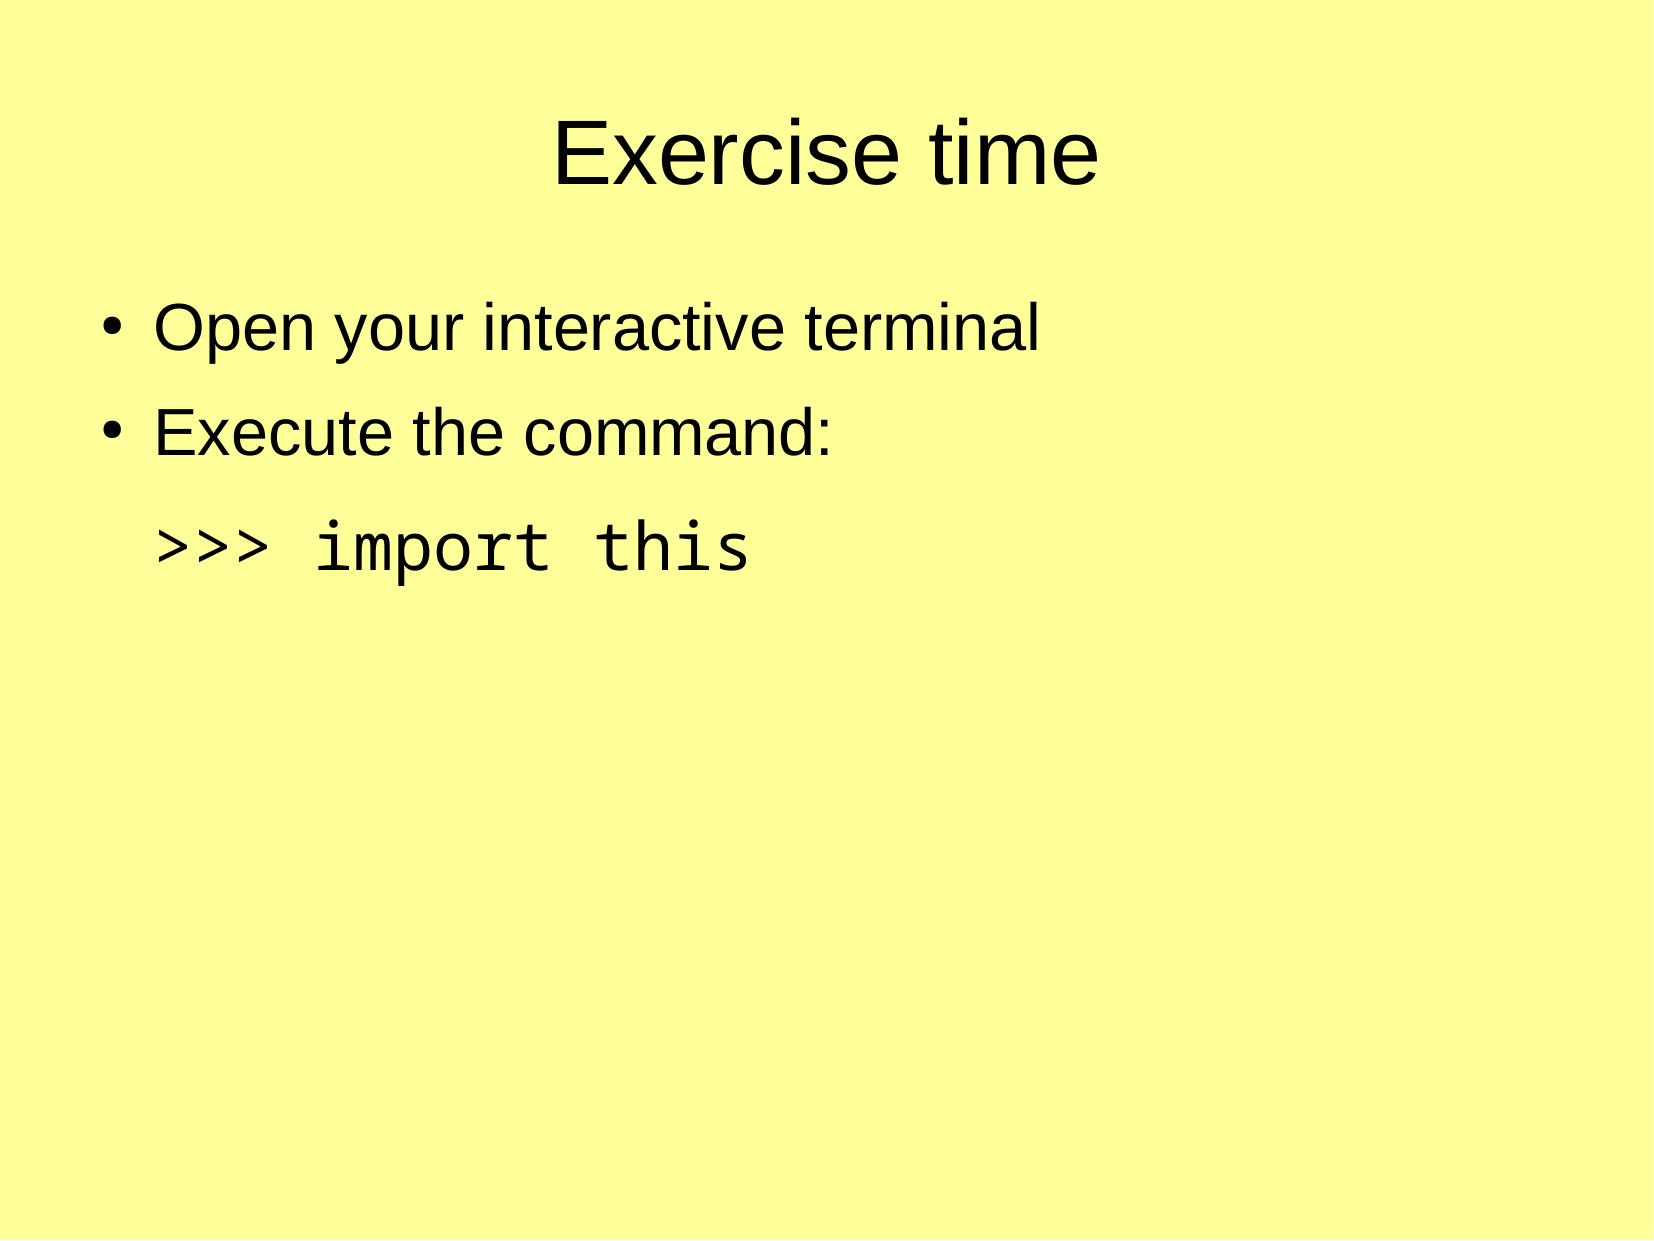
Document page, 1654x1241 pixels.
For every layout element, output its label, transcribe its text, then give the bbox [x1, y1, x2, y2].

list Open your interactive terminal Execute the command: >>> import this [82, 290, 1571, 1010]
title Exercise time [82, 49, 1571, 257]
